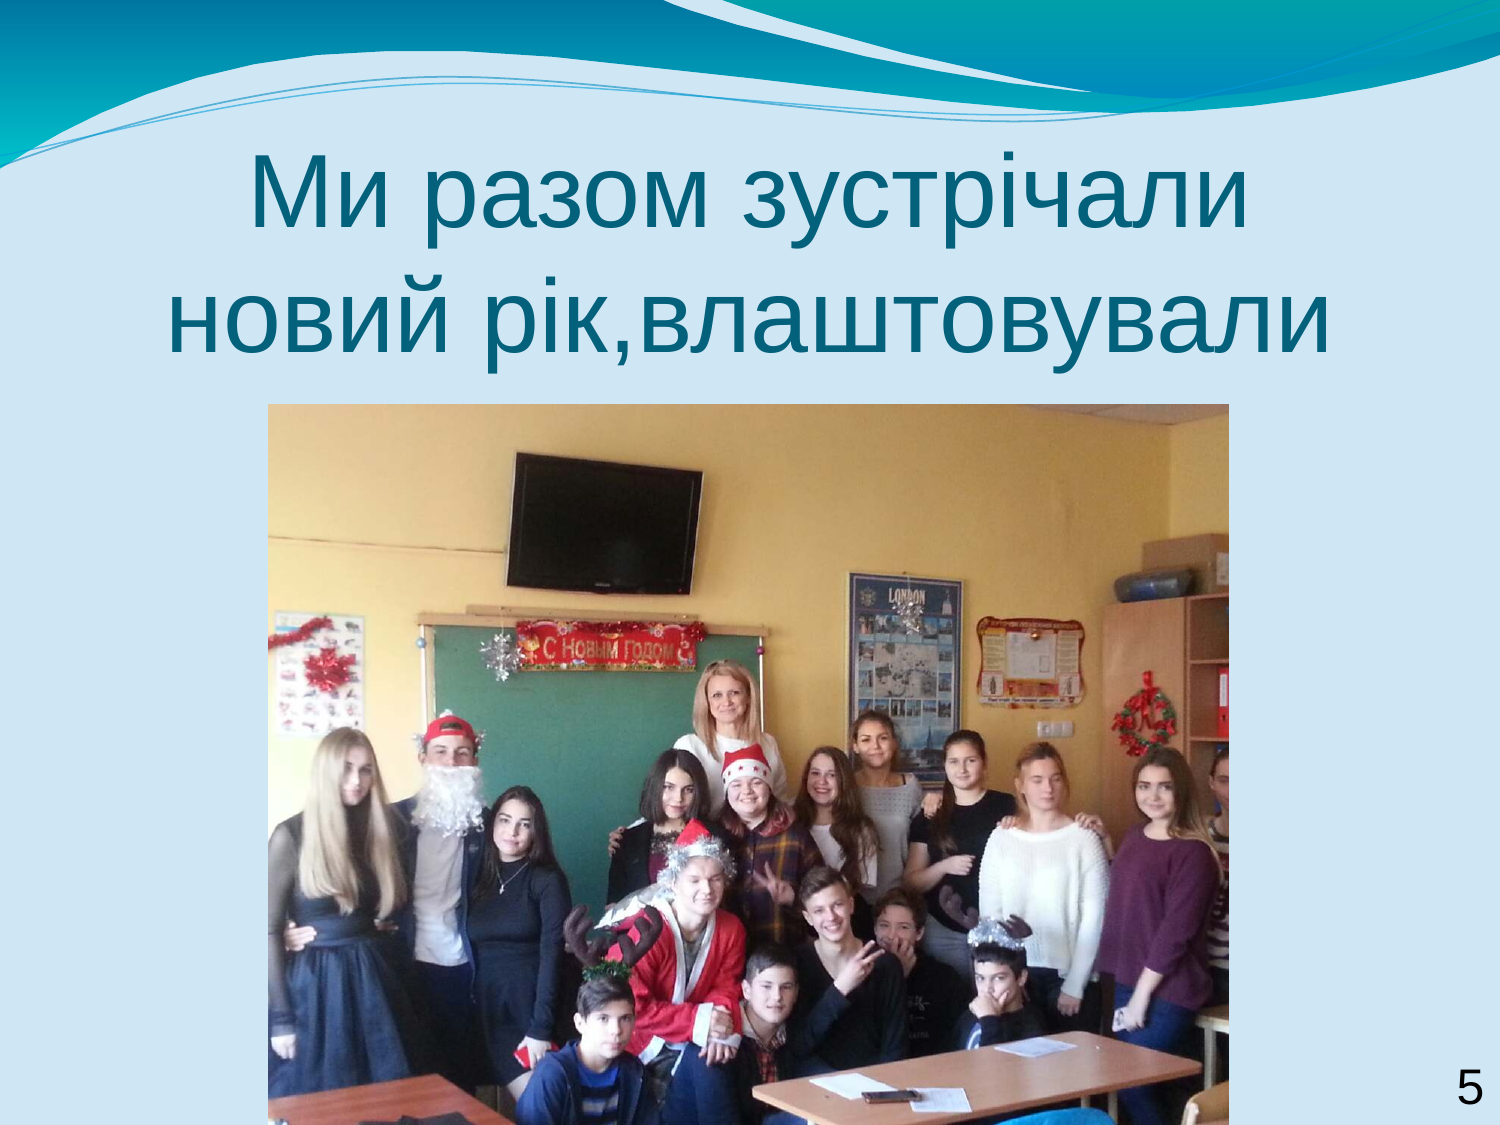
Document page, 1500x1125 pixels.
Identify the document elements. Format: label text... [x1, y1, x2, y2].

slide_number 5 [1440, 1046, 1500, 1125]
title Ми разом зустрічали новий рік,влаштовували концерти [75, 115, 1425, 303]
picture [268, 404, 1229, 1125]
